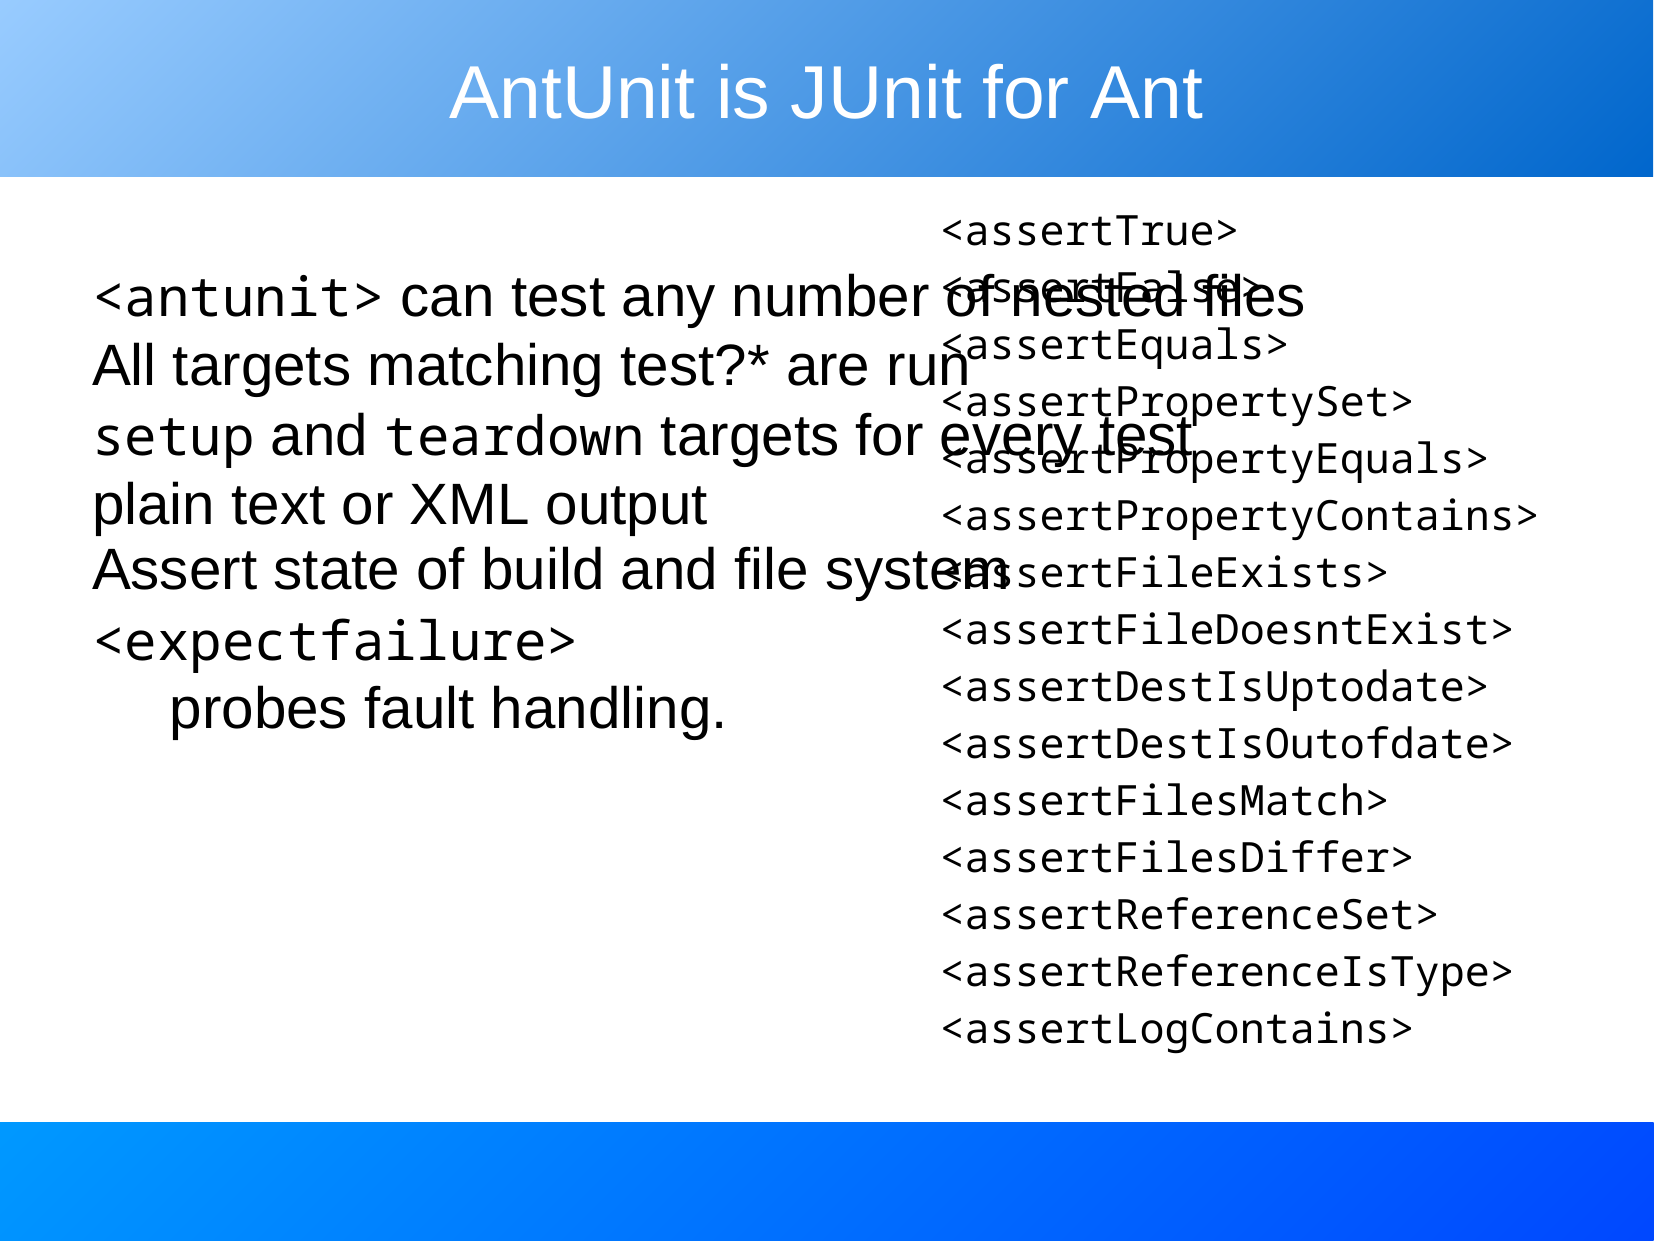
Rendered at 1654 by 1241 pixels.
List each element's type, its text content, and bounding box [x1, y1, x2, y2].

title AntUnit is JUnit for Ant [82, 22, 1571, 163]
text_box <assertTrue> <assertFalse> <assertEquals> <assertPropertySet> <assertPropertyEquals> <assertPropertyContains> <assertFileExists> <assertFileDoesntExist> <assertDestIsUptodate> <assertDestIsOutofdate> <assertFilesMatch> <assertFilesDiffer> <assertReferenceSet> <assertReferenceIsType> <assertLogContains> [924, 307, 1561, 949]
list <antunit> can test any number of nested files All targets matching test?* are run setup and teardown targets for every test plain text or XML output Assert state of build and file system <expectfailure> probes fault handling. [82, 258, 809, 1078]
